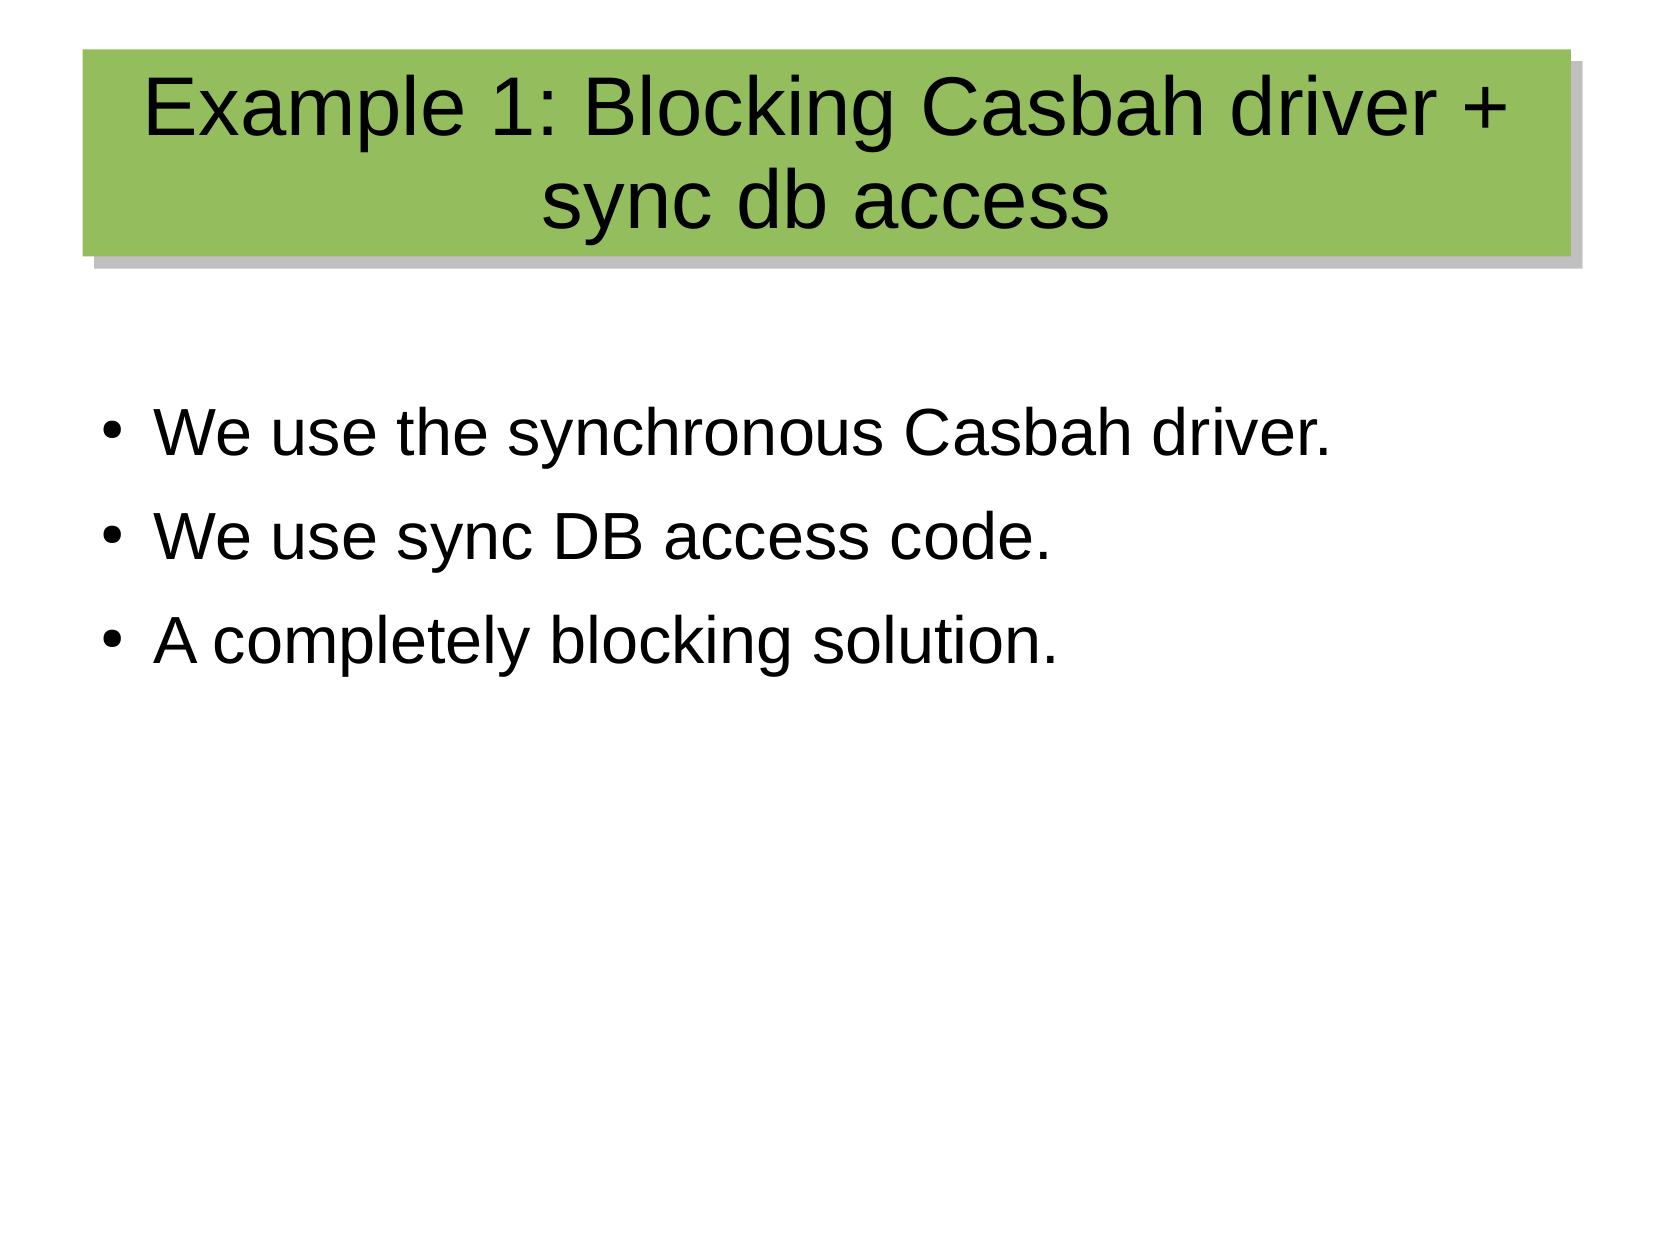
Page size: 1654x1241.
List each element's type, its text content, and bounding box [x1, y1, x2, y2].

title Example 1: Blocking Casbah driver + sync db access [82, 49, 1571, 257]
list We use the synchronous Casbah driver. We use sync DB access code. A completely blocking solution. [82, 290, 1571, 1010]
